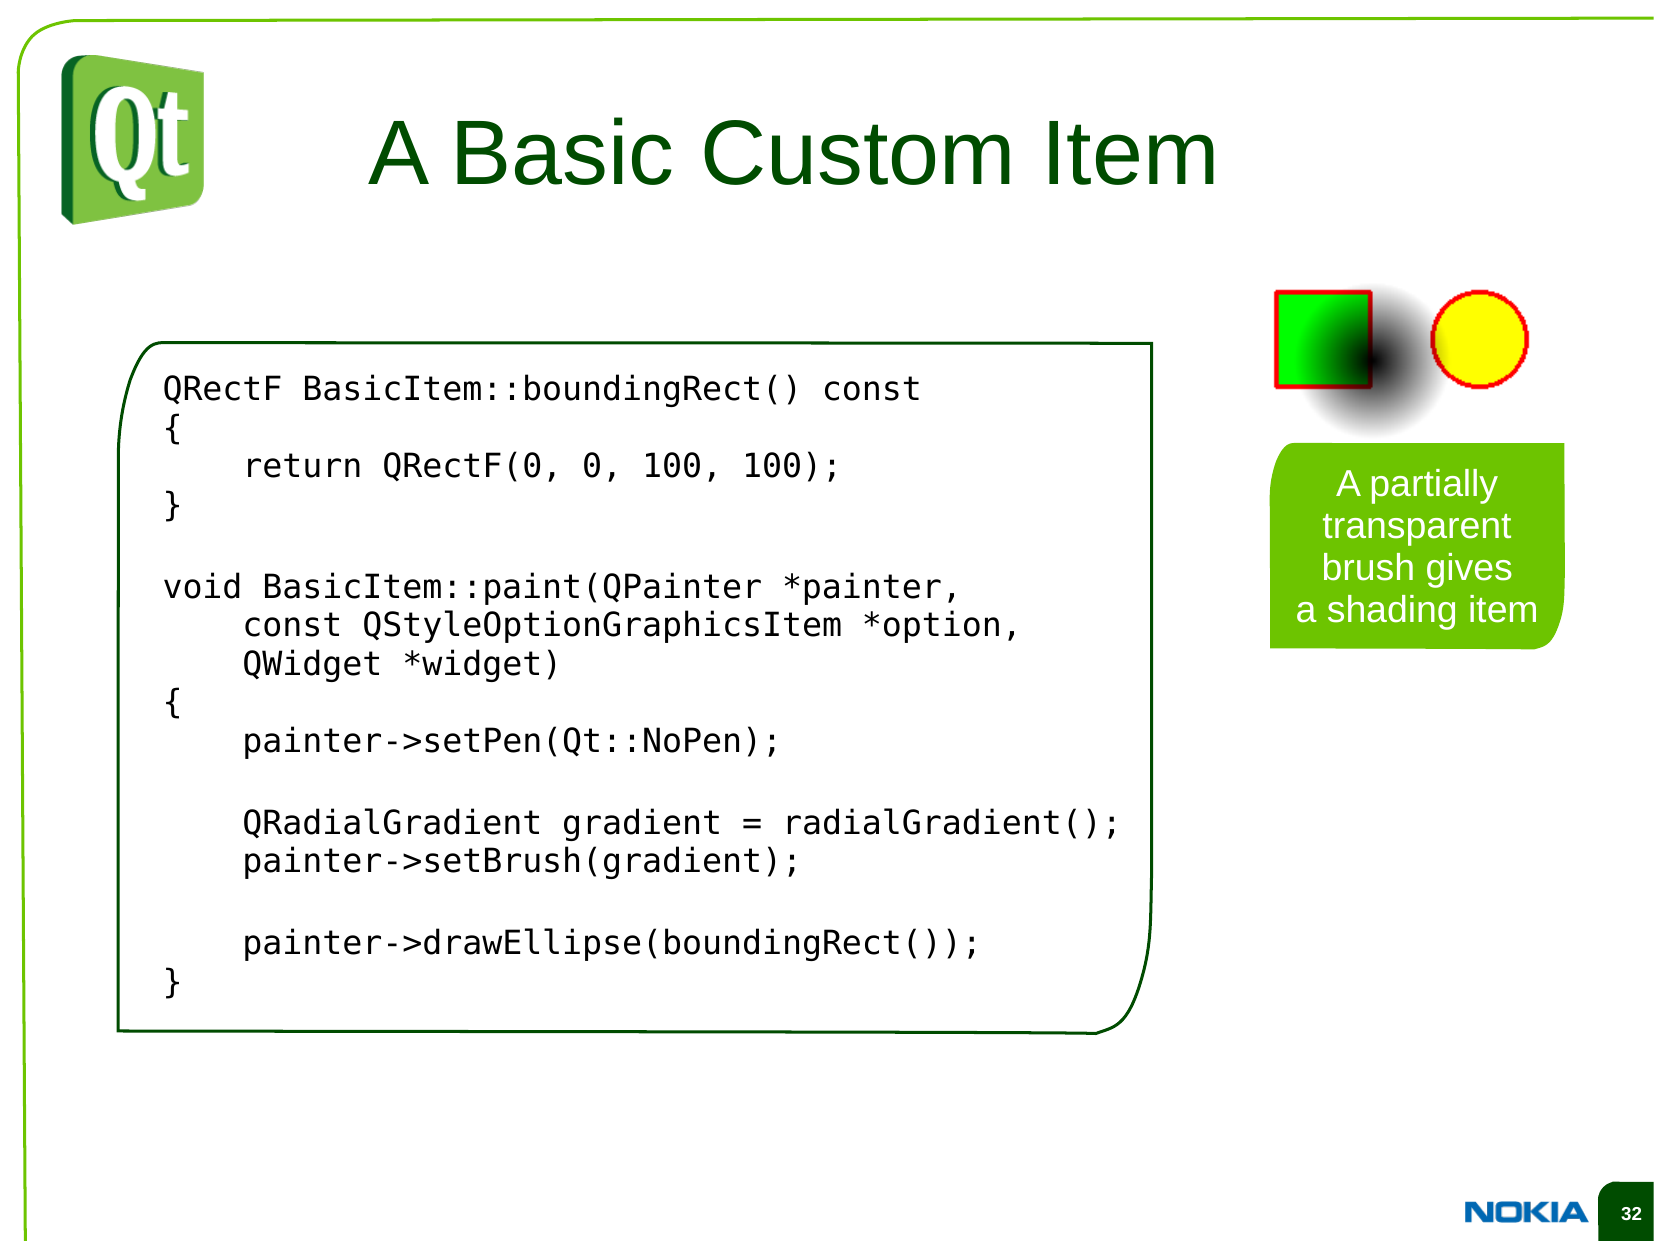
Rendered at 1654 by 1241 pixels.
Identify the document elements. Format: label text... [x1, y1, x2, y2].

text_box QRectF BasicItem::boundingRect() const { return QRectF(0, 0, 100, 100); } void BasicItem::paint(QPainter *painter, const QStyleOptionGraphicsItem *option, QWidget *widget) { painter->setPen(Qt::NoPen); QRadialGradient gradient = radialGradient(); painter->setBrush(gradient); painter->drawEllipse(boundingRect()); } [1102, 362, 1160, 1034]
text_box QRectF BasicItem::boundingRect() const { return QRectF(0, 0, 100, 100); } void BasicItem::paint(QPainter *painter, const QStyleOptionGraphicsItem *option, QWidget *widget) { painter->setPen(Qt::NoPen); QRadialGradient gradient = radialGradient(); painter->setBrush(gradient); painter->drawEllipse(boundingRect()); } [147, 362, 1150, 1031]
picture [1240, 265, 1548, 457]
picture [1465, 1201, 1589, 1223]
picture [61, 55, 204, 225]
text_box A partially transparent brush gives a shading item [1269, 442, 1565, 650]
title A Basic Custom Item [257, 49, 1333, 257]
